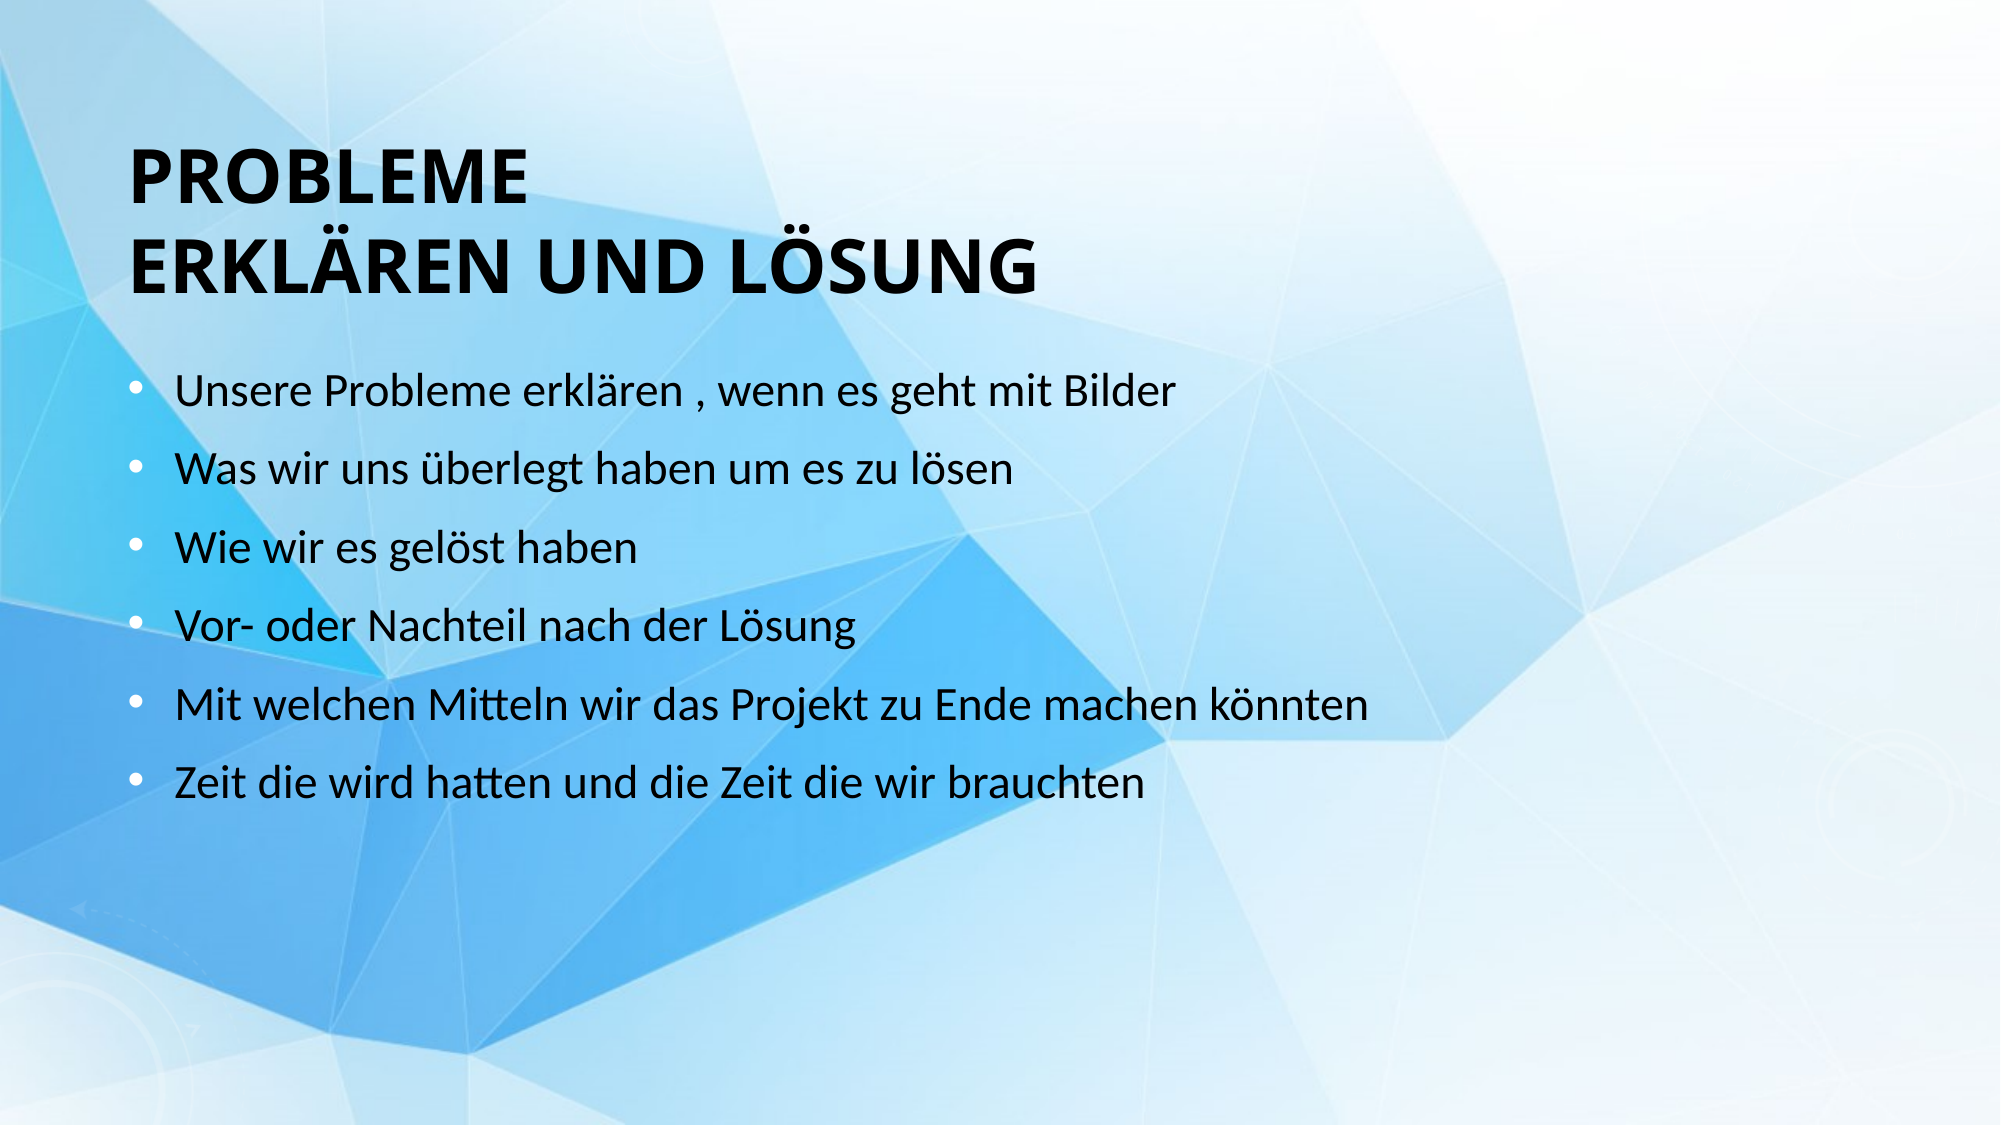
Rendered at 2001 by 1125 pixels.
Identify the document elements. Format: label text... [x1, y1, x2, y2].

title Probleme erklären und Lösung [112, 99, 1775, 339]
list Unsere Probleme erklären , wenn es geht mit Bilder Was wir uns überlegt haben um es zu lösen Wie wir es gelöst haben Vor- oder Nachteil nach der Lösung Mit welchen Mitteln wir das Projekt zu Ende machen könnten Zeit die wird hatten und die Zeit die wir brauchten [112, 350, 1775, 950]
picture [0, 0, 2001, 1125]
